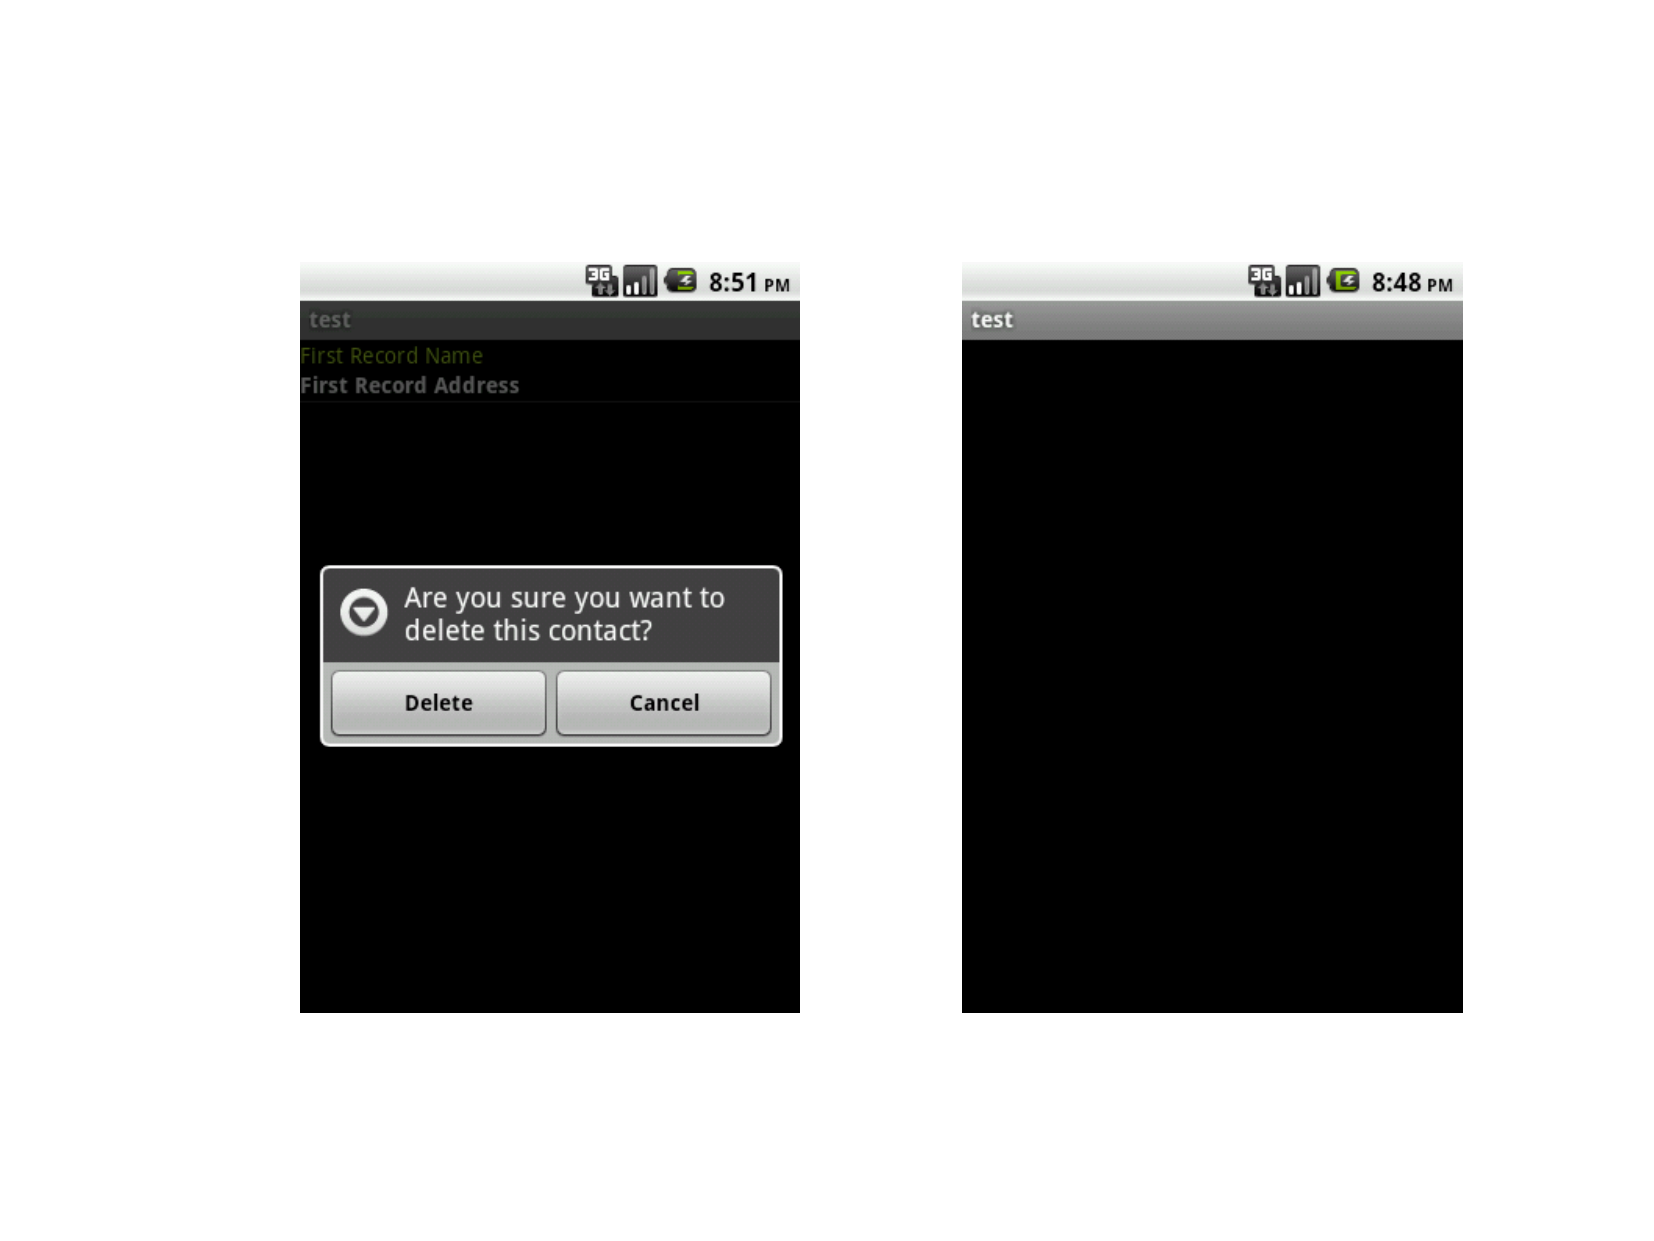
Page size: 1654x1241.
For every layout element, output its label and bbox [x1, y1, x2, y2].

picture [962, 262, 1463, 1013]
picture [300, 262, 800, 1013]
